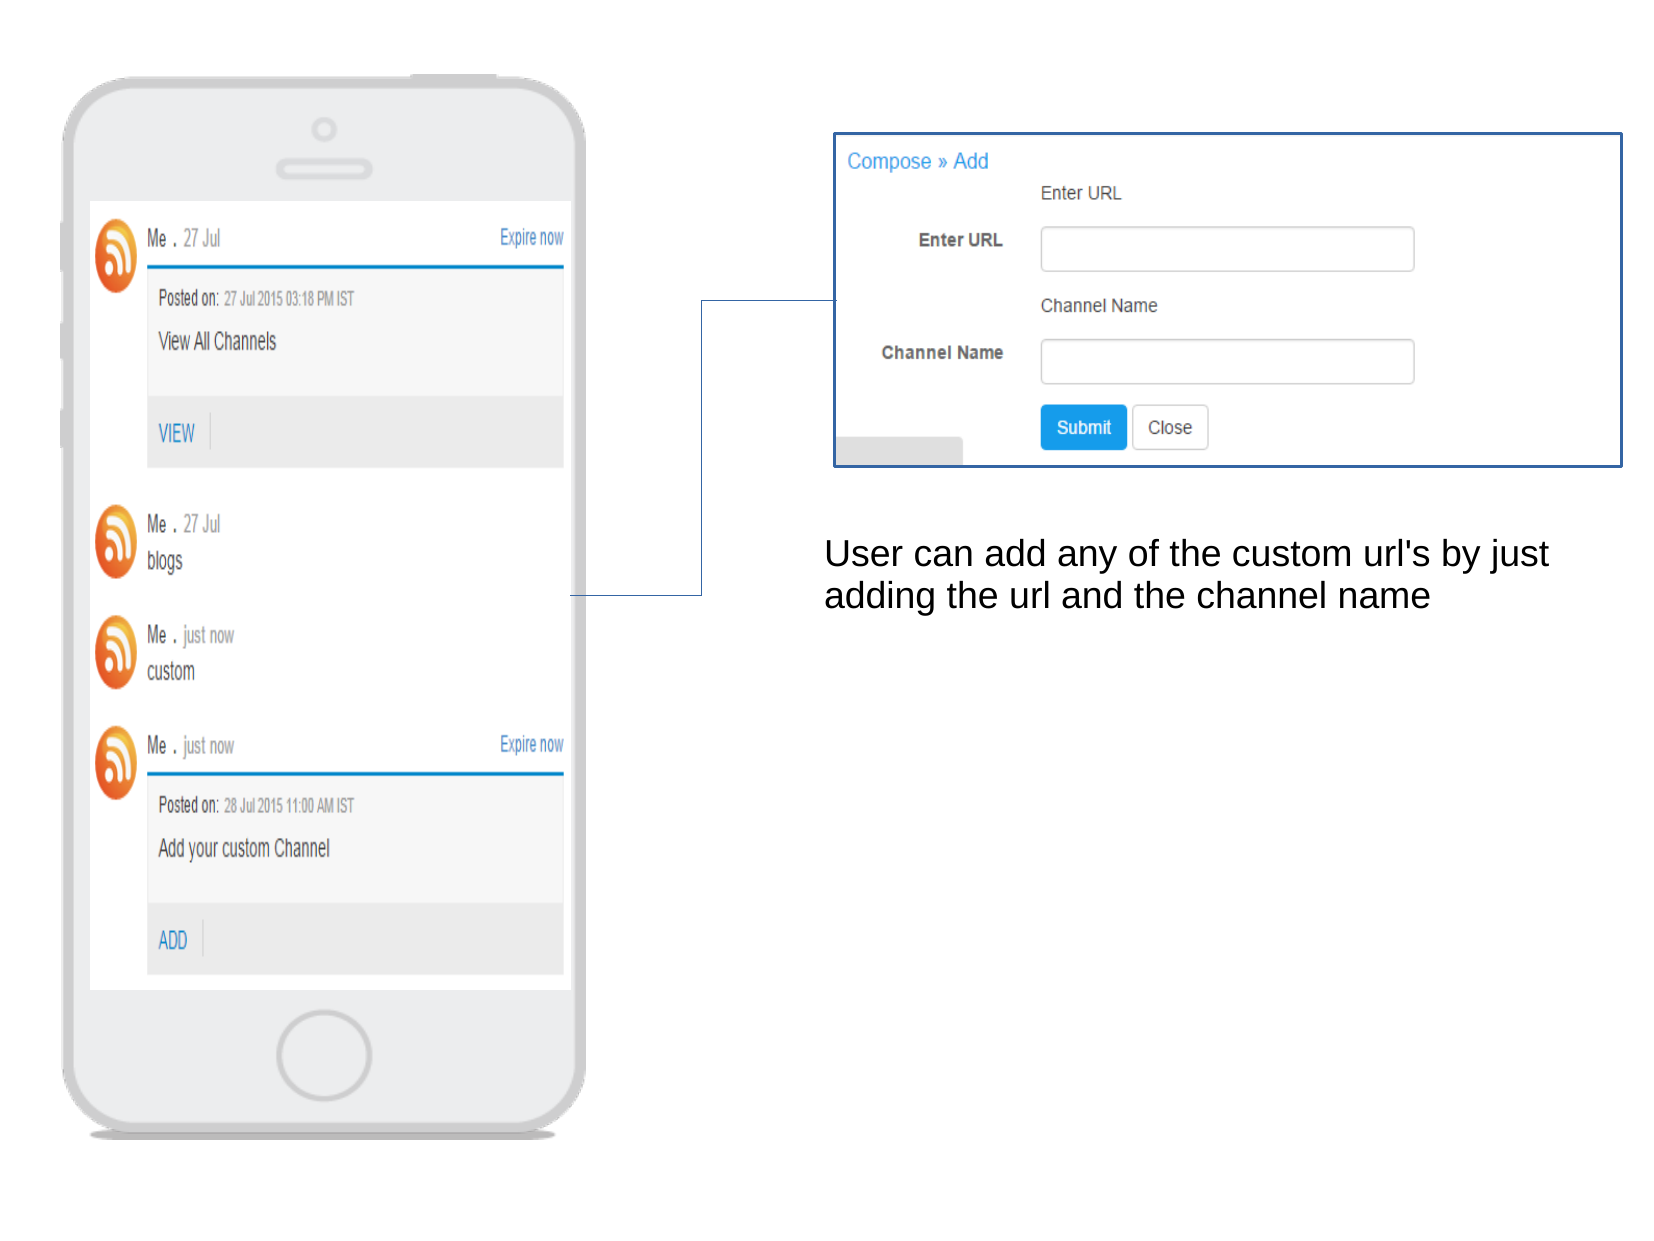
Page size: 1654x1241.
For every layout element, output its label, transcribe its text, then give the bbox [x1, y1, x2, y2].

picture [60, 74, 586, 1140]
picture [836, 135, 1621, 466]
text_box User can add any of the custom url's by just adding the url and the channel name [809, 525, 1576, 624]
